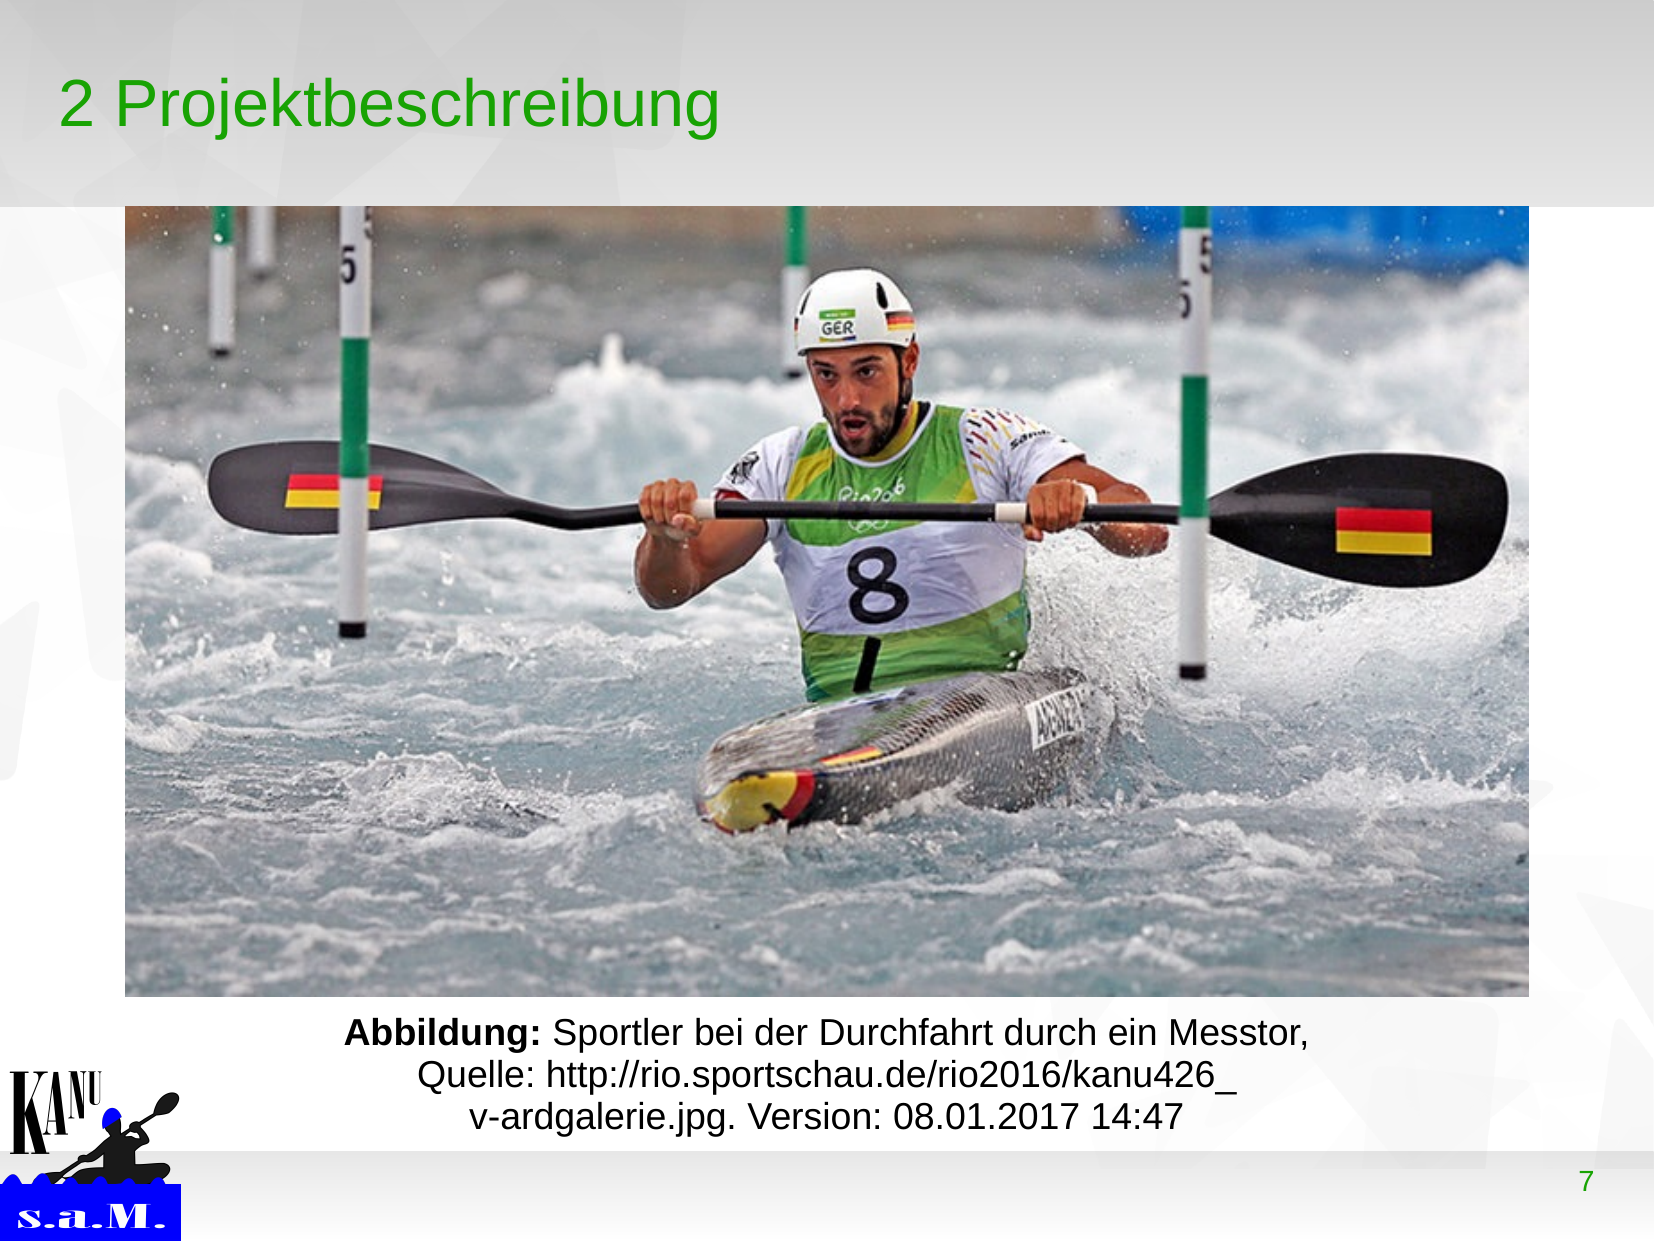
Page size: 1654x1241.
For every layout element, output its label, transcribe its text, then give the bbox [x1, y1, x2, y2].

title 2 Projektbeschreibung [59, 29, 1595, 178]
text_box Abbildung: Sportler bei der Durchfahrt durch ein Messtor, Quelle: http://rio.sportschau.de/rio2016/kanu426_ v-ardgalerie.jpg. Version: 08.01.2017 14:47 [118, 1003, 1536, 1145]
picture [0, 0, 1654, 1169]
picture [0, 1059, 181, 1241]
